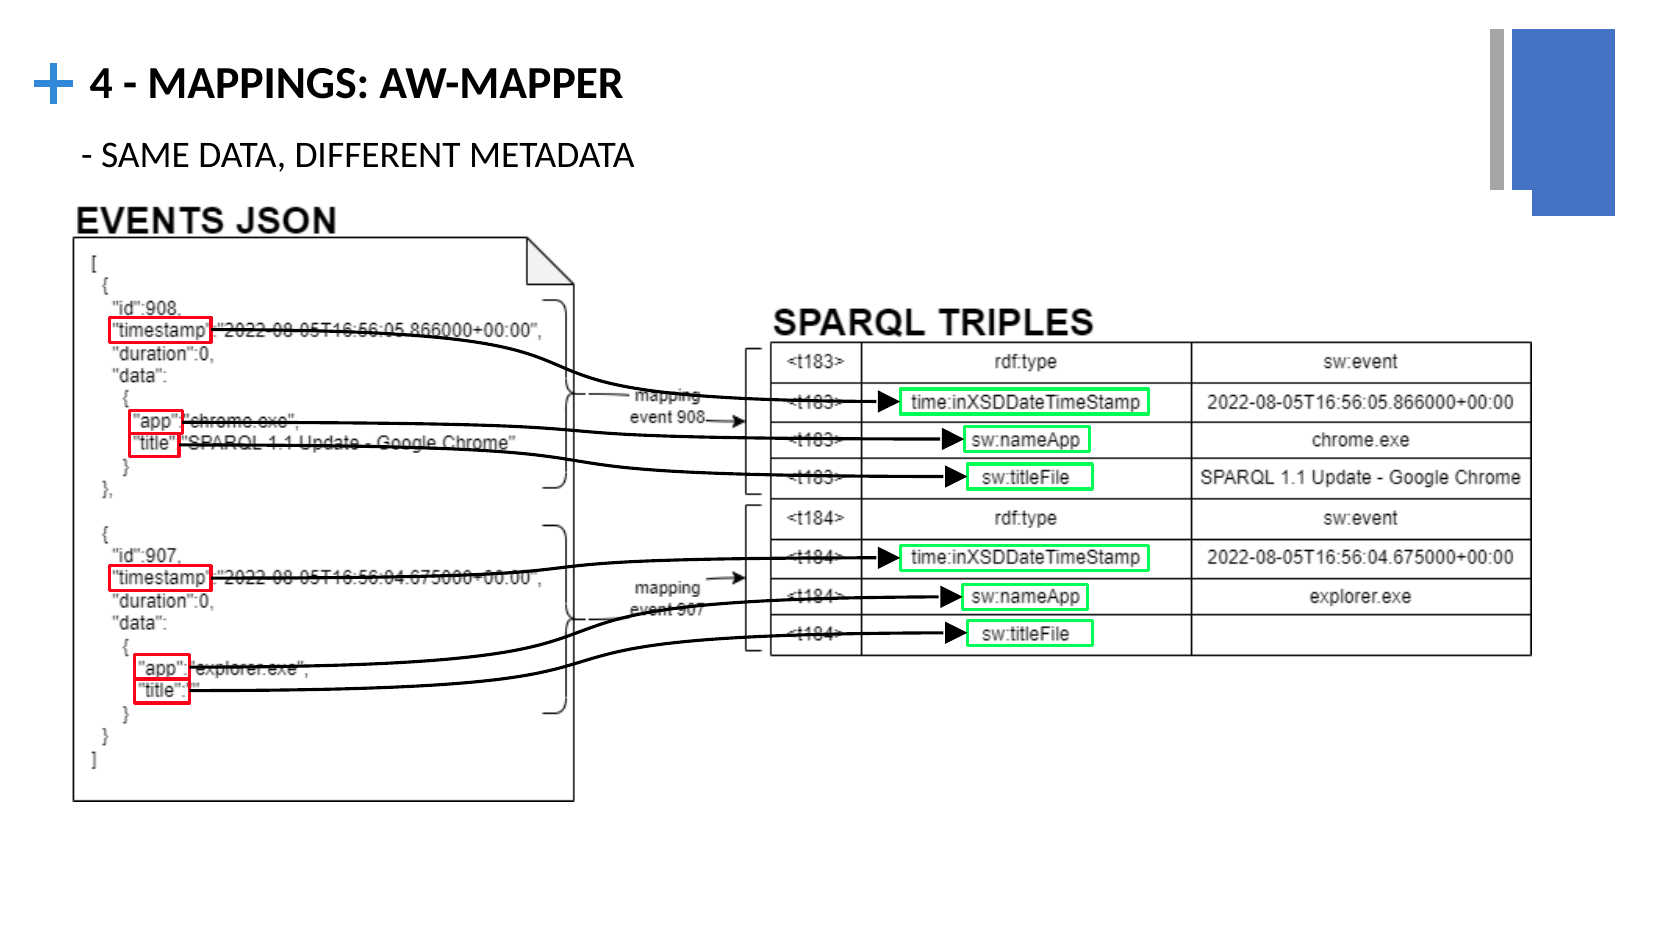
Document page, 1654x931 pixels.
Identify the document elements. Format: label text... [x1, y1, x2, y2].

text_box 4 - MAPPINGS: AW-MAPPER [74, 56, 1255, 163]
picture [26, 190, 1532, 802]
text_box [34, 63, 73, 104]
text_box [1512, 29, 1615, 216]
text_box [1490, 29, 1504, 190]
text_box - SAME DATA, DIFFERENT METADATA [66, 132, 741, 223]
